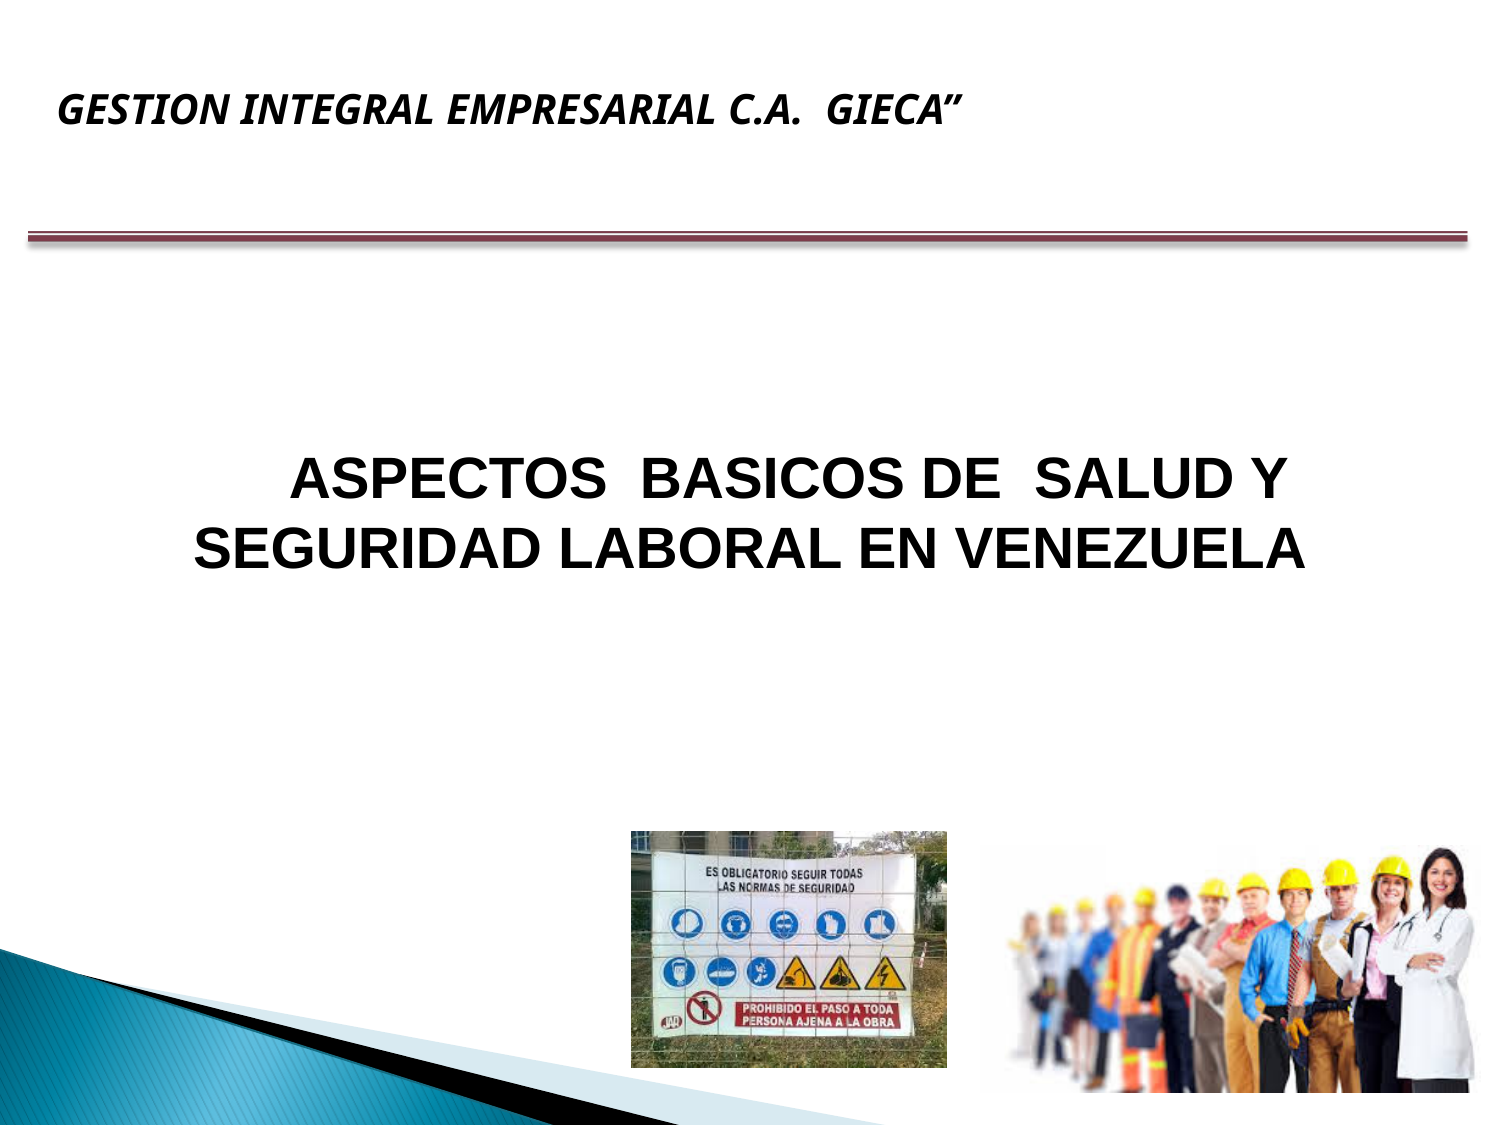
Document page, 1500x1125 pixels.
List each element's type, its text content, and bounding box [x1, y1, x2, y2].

picture [19, 228, 1481, 257]
picture [980, 846, 1481, 1093]
text_box GESTION INTEGRAL EMPRESARIAL C.A. GIECA” [41, 75, 1016, 141]
picture [631, 831, 947, 1068]
text_box ASPECTOS BASICOS DE SALUD Y SEGURIDAD LABORAL EN VENEZUELA [177, 433, 1323, 728]
